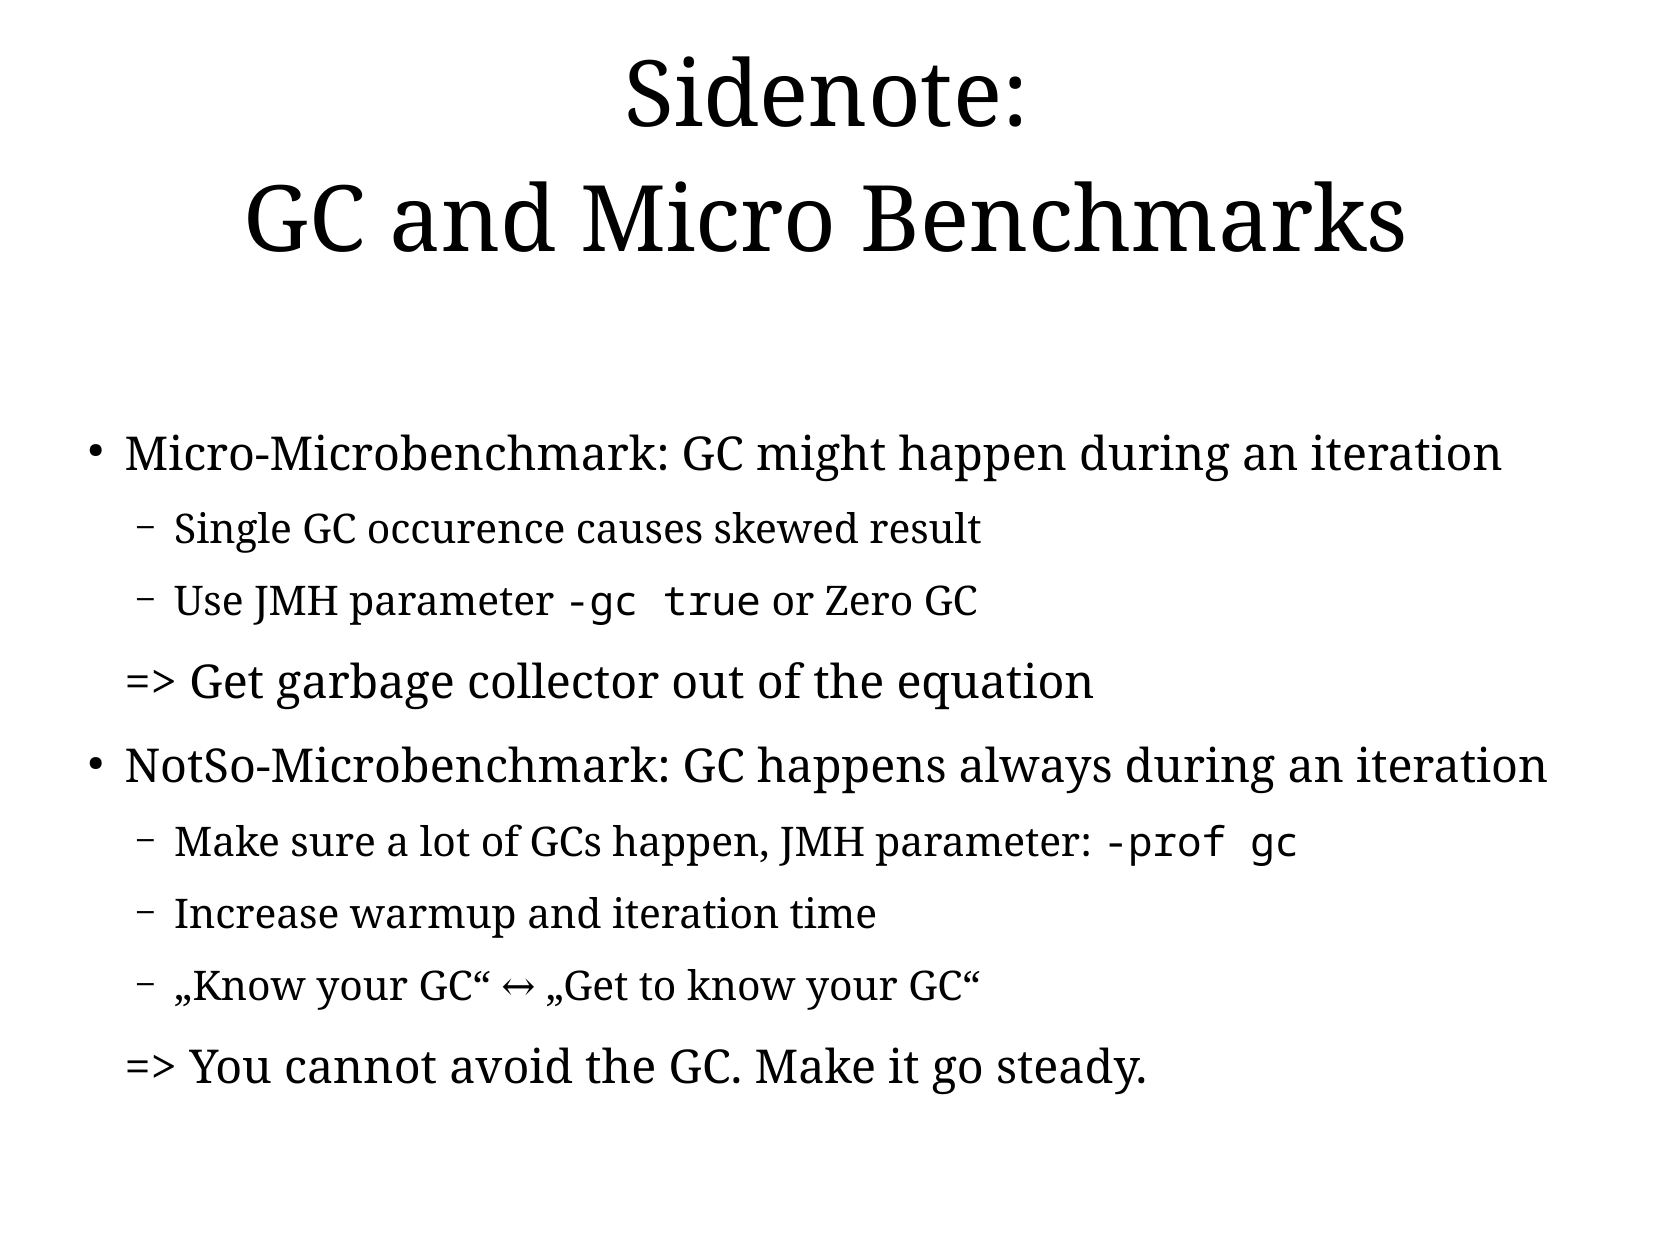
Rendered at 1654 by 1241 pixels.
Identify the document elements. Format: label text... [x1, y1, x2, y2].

list Micro-Microbenchmark: GC might happen during an iteration Single GC occurence causes skewed result Use JMH parameter -gc true or Zero GC => Get garbage collector out of the equation NotSo-Microbenchmark: GC happens always during an iteration Make sure a lot of GCs happen, JMH parameter: -prof gc Increase warmup and iteration time „Know your GC“ ↔ „Get to know your GC“ => You cannot avoid the GC. Make it go steady. [75, 420, 1564, 1140]
title Sidenote: GC and Micro Benchmarks [82, 28, 1571, 278]
